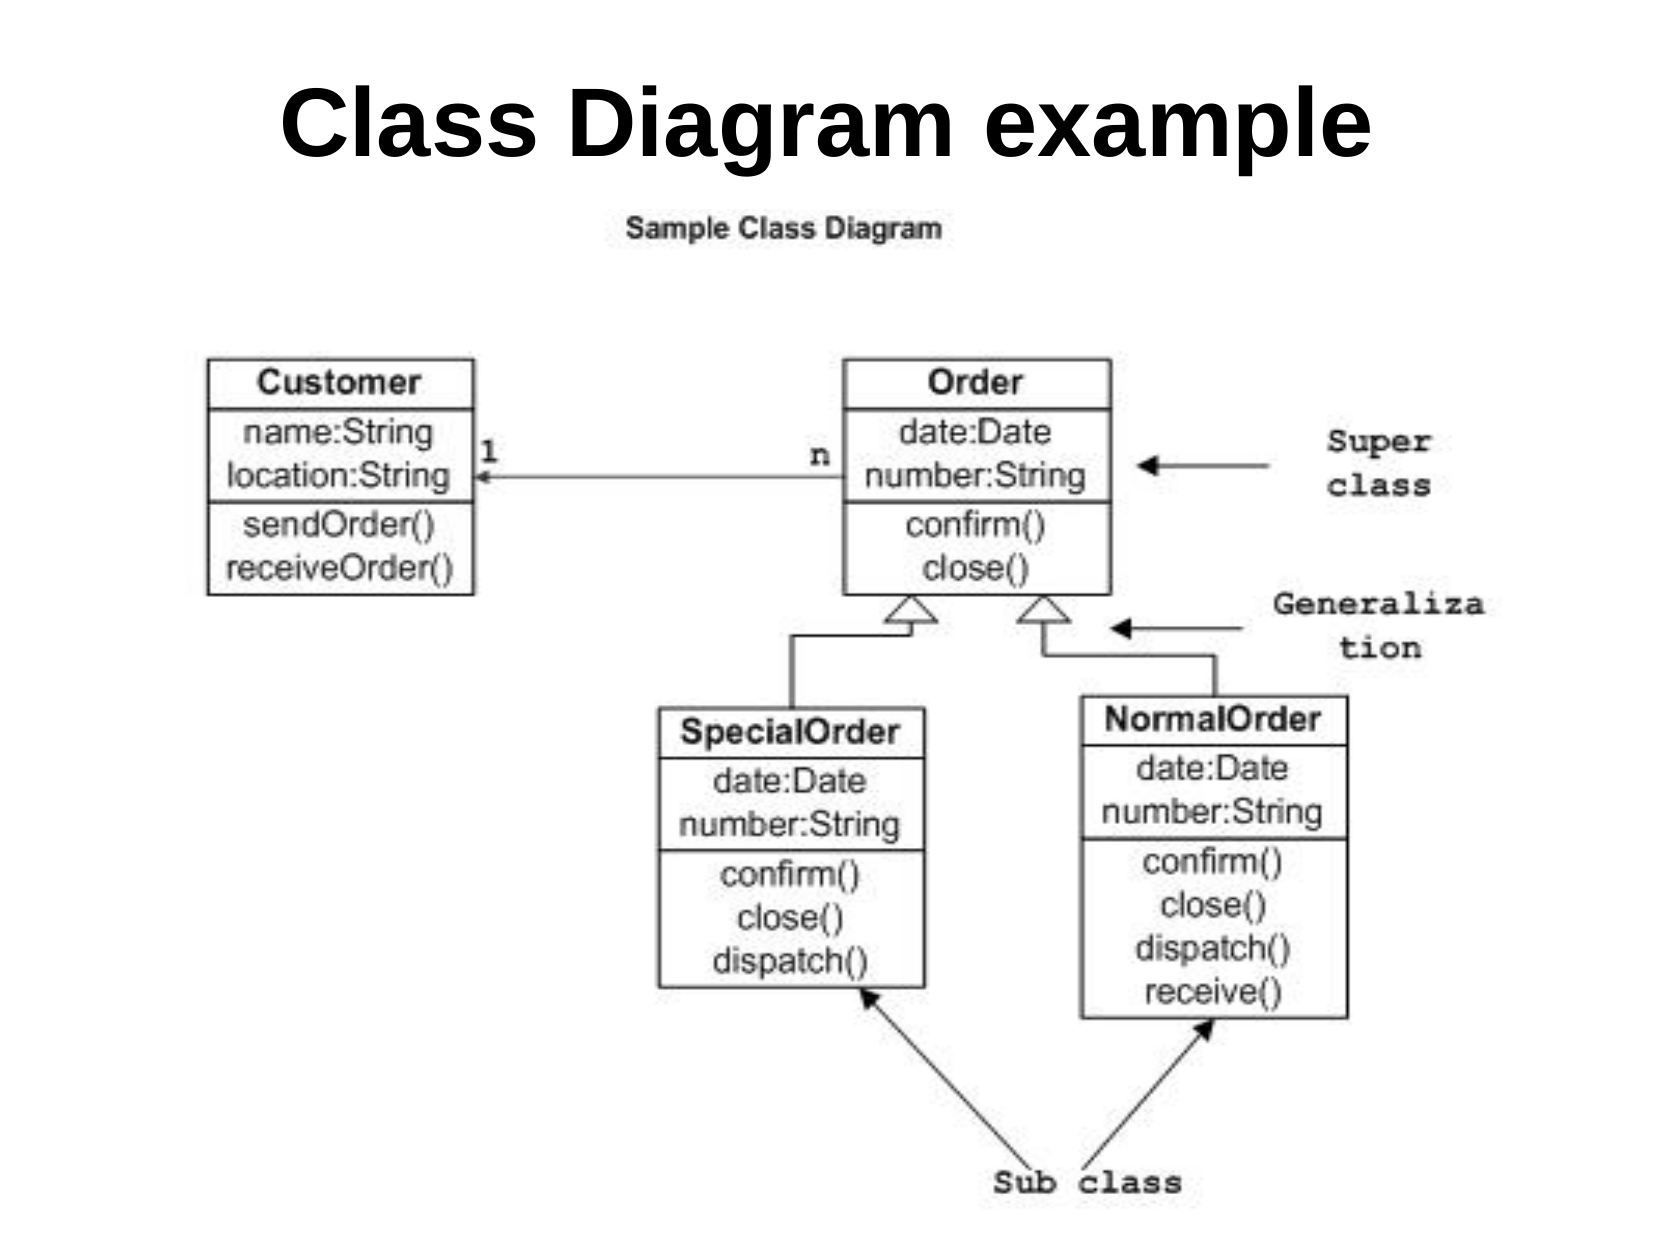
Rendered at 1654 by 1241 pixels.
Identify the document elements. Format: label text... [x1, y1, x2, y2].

picture [183, 209, 1512, 1217]
title Class Diagram example [82, 49, 1571, 196]
